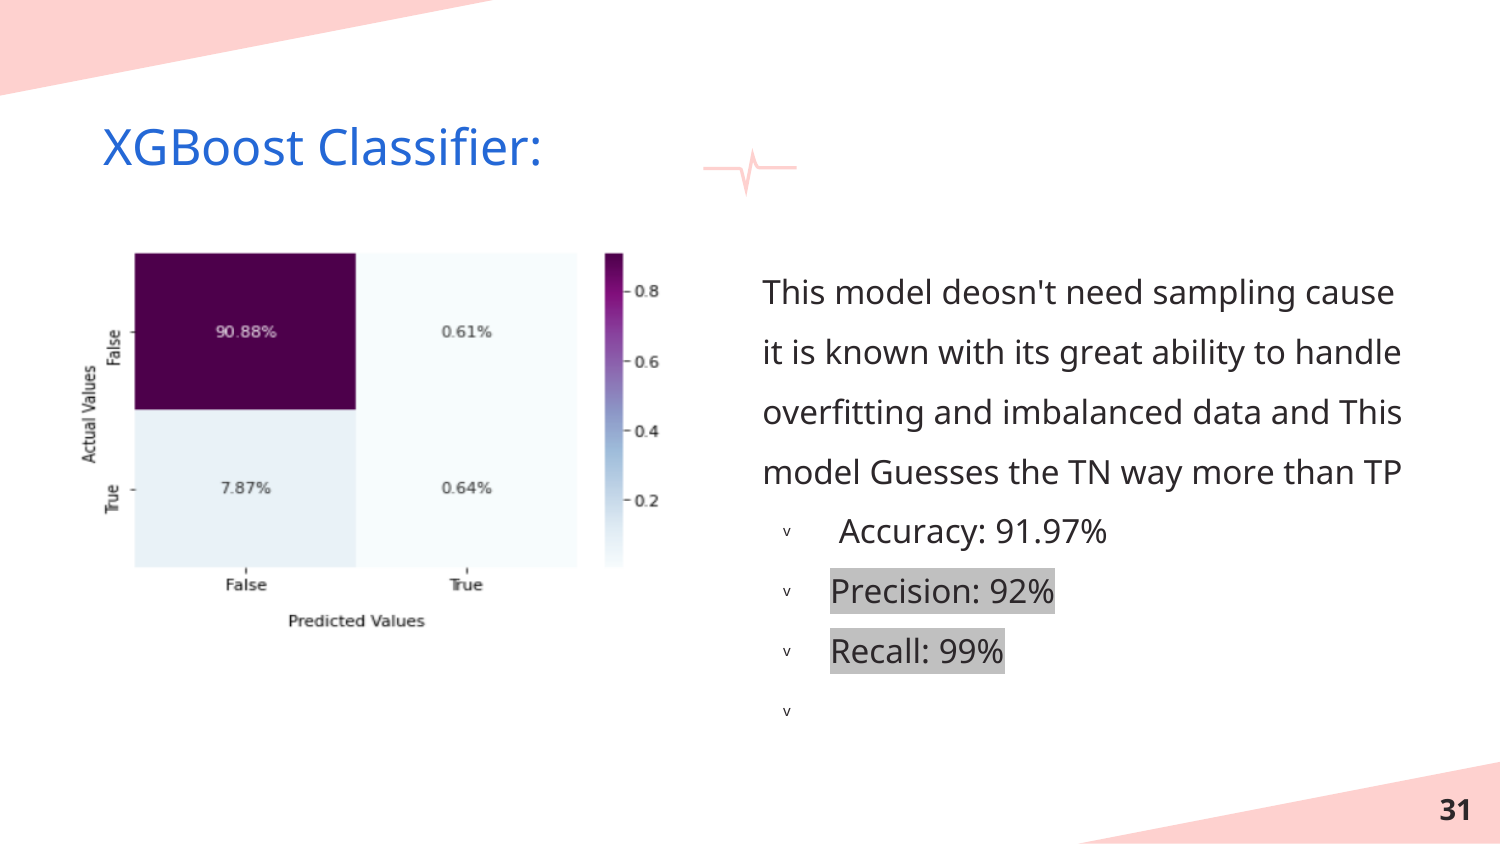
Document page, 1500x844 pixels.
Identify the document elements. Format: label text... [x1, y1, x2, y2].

text_box This model deosn't need sampling cause it is known with its great ability to handle overfitting and imbalanced data and This model Guesses the TN way more than TP Accuracy: 91.97% Precision: 92% Recall: 99% [726, 236, 1424, 532]
text_box 31 [1424, 783, 1489, 830]
title XGBoost Classifier: [88, 100, 786, 170]
picture [76, 236, 685, 634]
